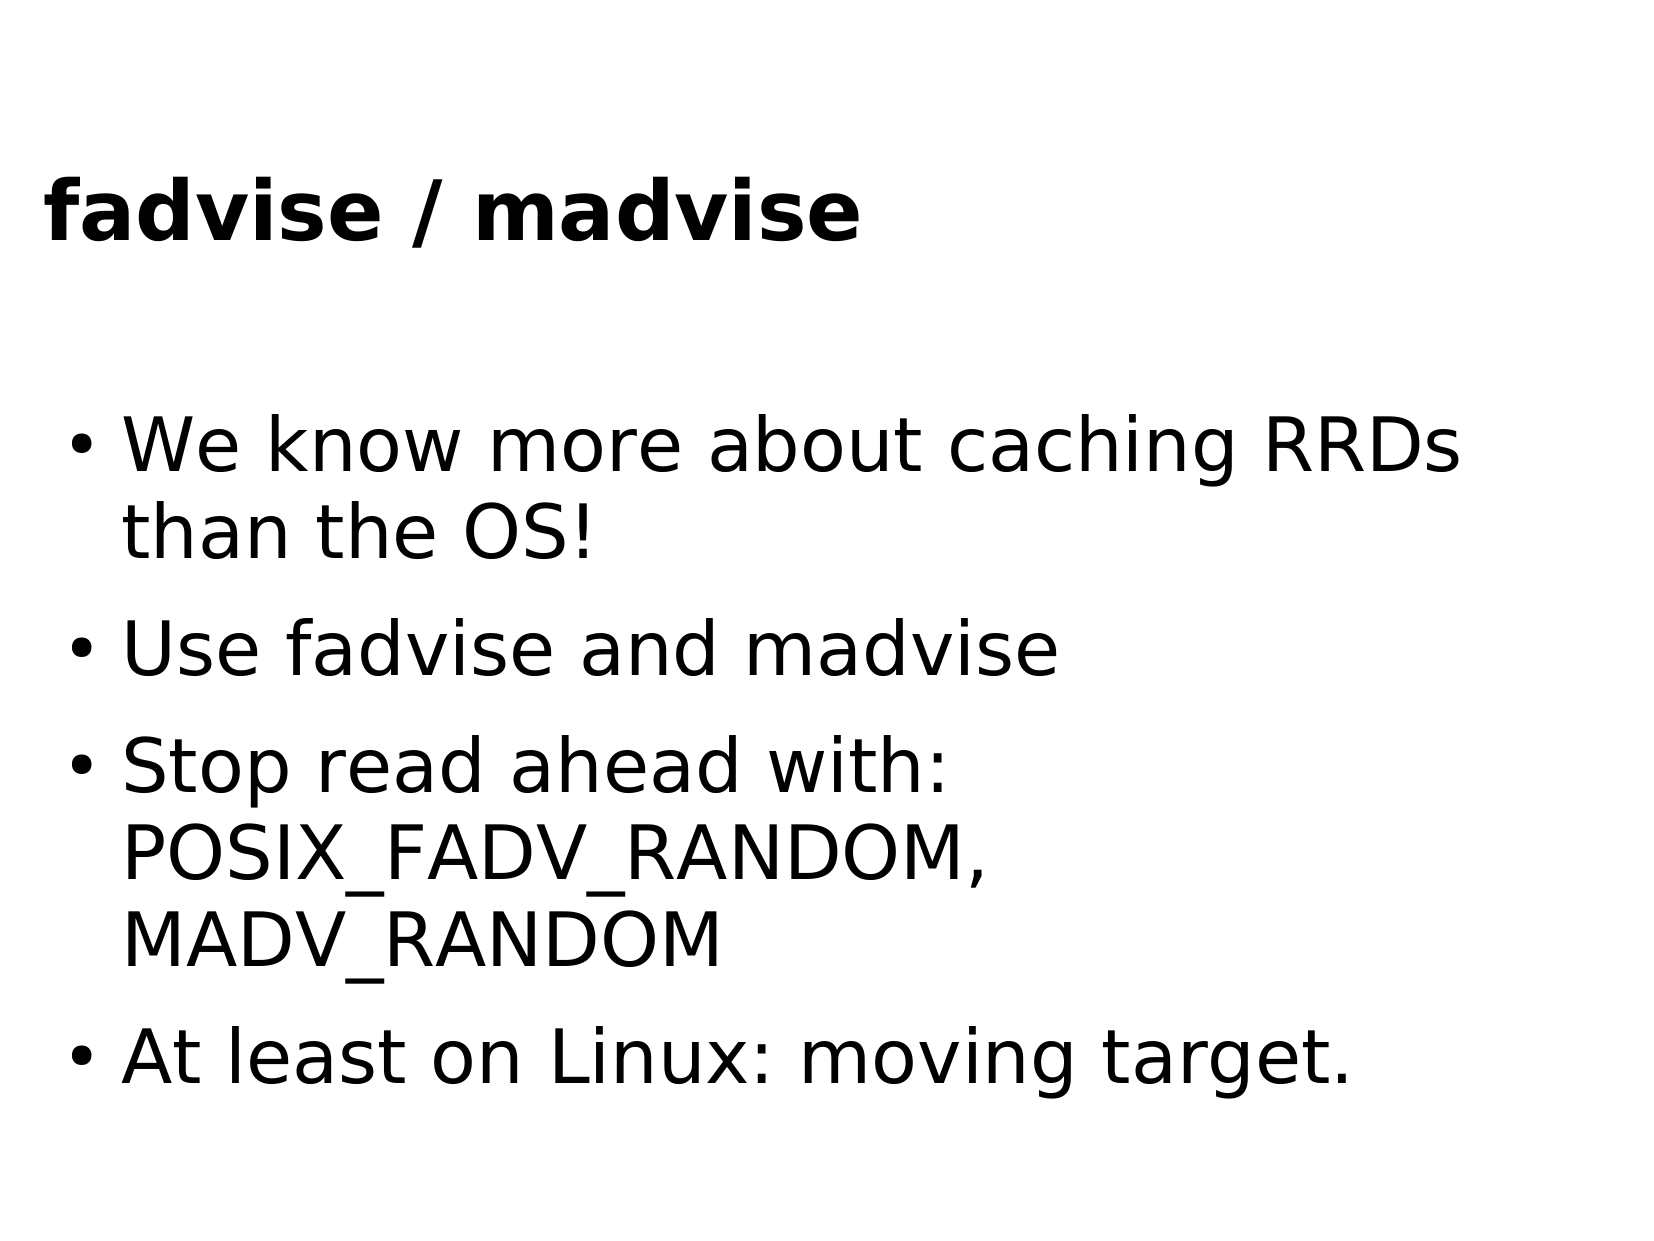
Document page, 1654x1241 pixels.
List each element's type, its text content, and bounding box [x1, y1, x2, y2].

list We know more about caching RRDs than the OS! Use fadvise and madvise Stop read ahead with: POSIX_FADV_RANDOM, MADV_RANDOM At least on Linux: moving target. [50, 401, 1571, 1102]
title fadvise / madvise [43, 144, 1581, 280]
